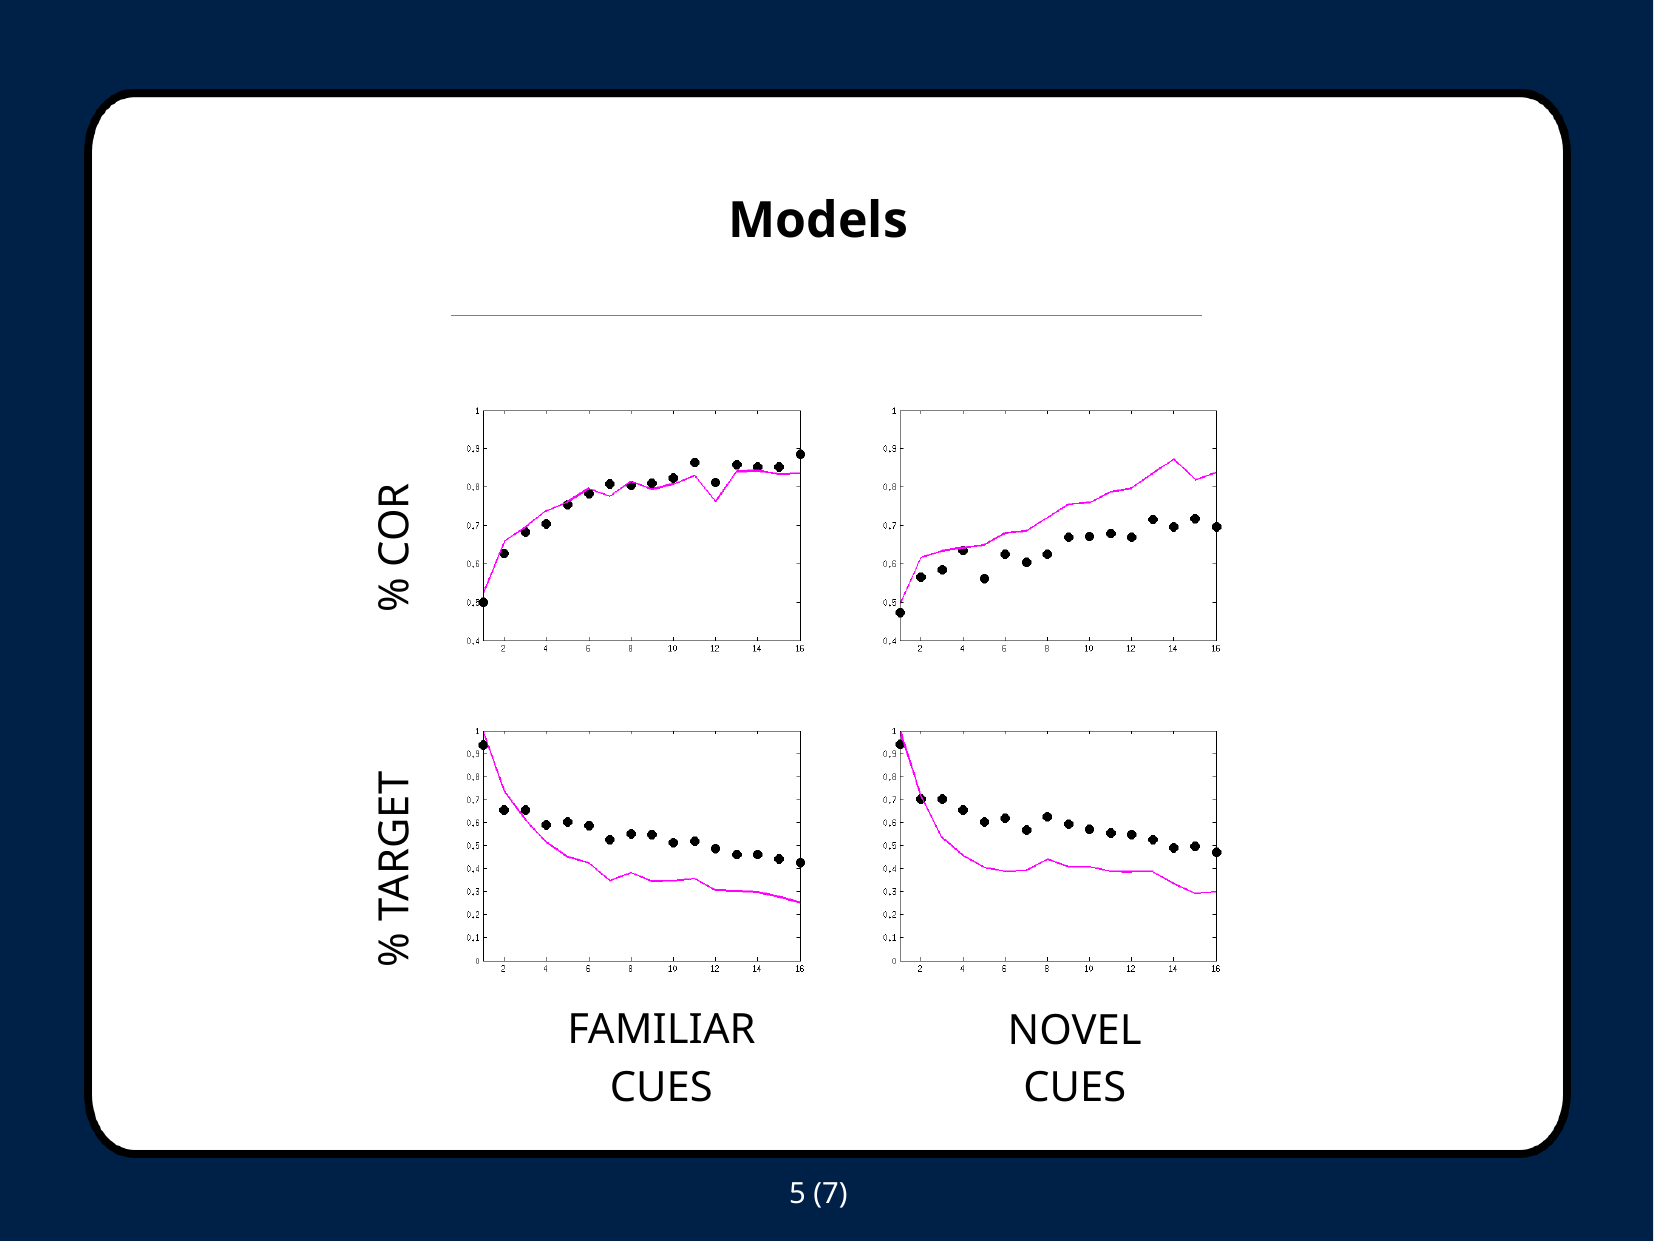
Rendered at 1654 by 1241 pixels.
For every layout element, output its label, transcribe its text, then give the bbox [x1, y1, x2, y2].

title FAMILIAR CUES [557, 1007, 766, 1105]
title NOVEL CUES [971, 1007, 1179, 1105]
title 5 (7) [74, 1170, 1562, 1214]
title Models [74, 188, 1562, 247]
title % COR [367, 440, 417, 613]
picture [0, 0, 1654, 1241]
title % TARGET [367, 735, 417, 968]
